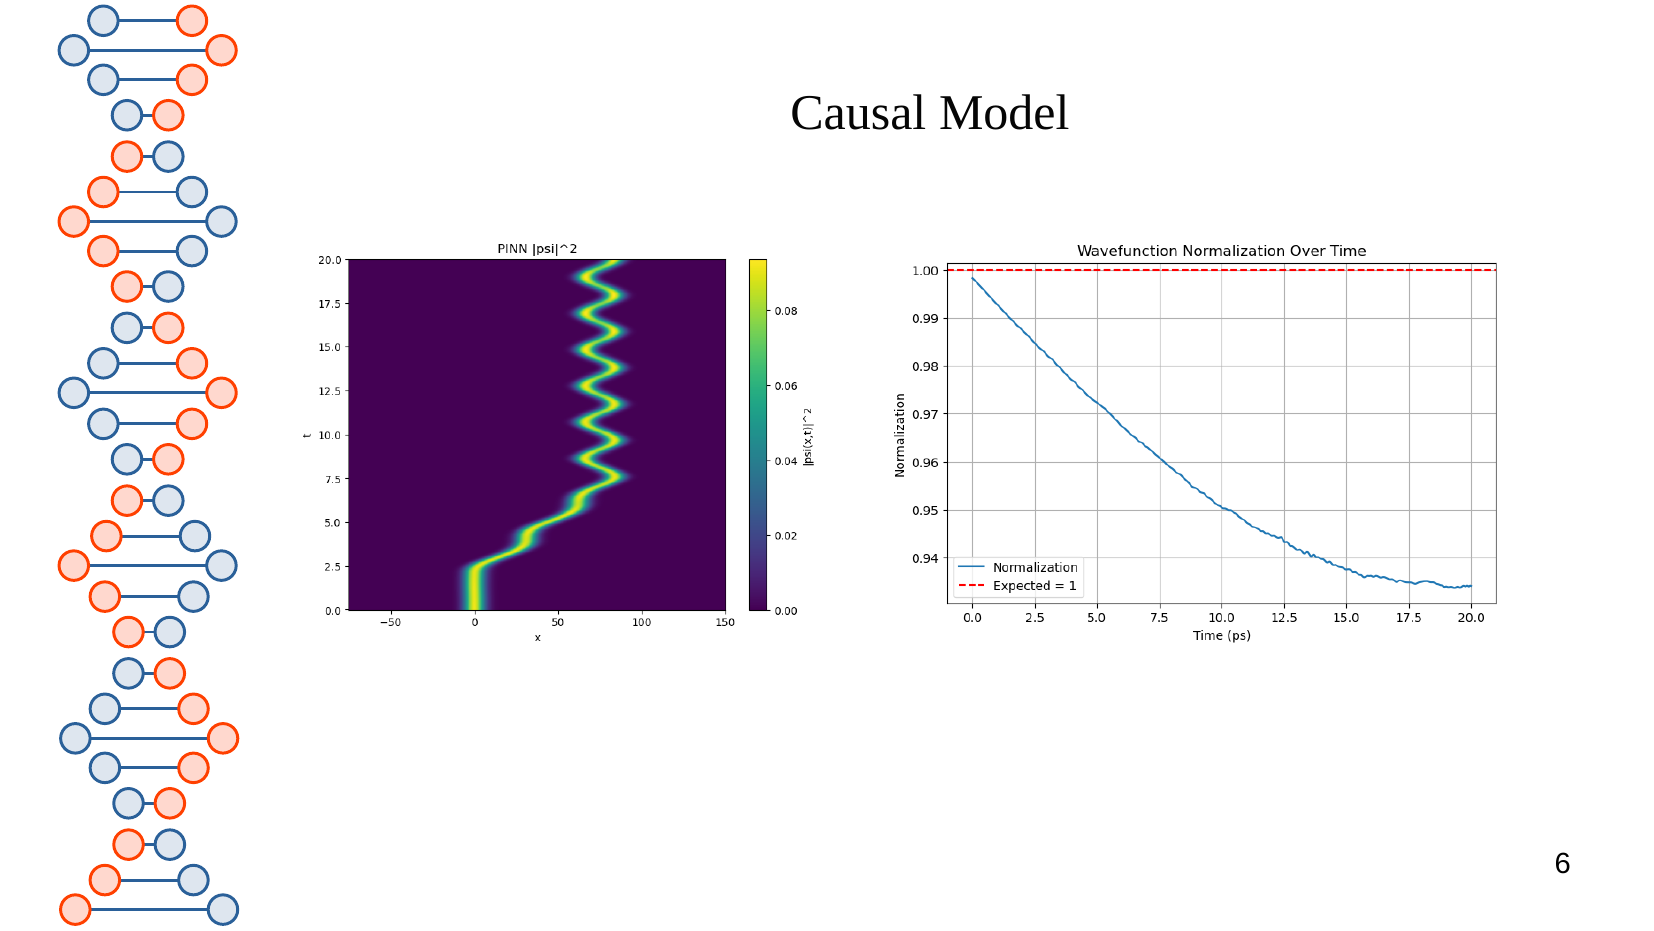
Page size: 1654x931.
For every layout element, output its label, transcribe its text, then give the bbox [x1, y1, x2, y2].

picture [885, 236, 1504, 650]
picture [295, 236, 820, 650]
title Causal Model [265, 35, 1595, 189]
